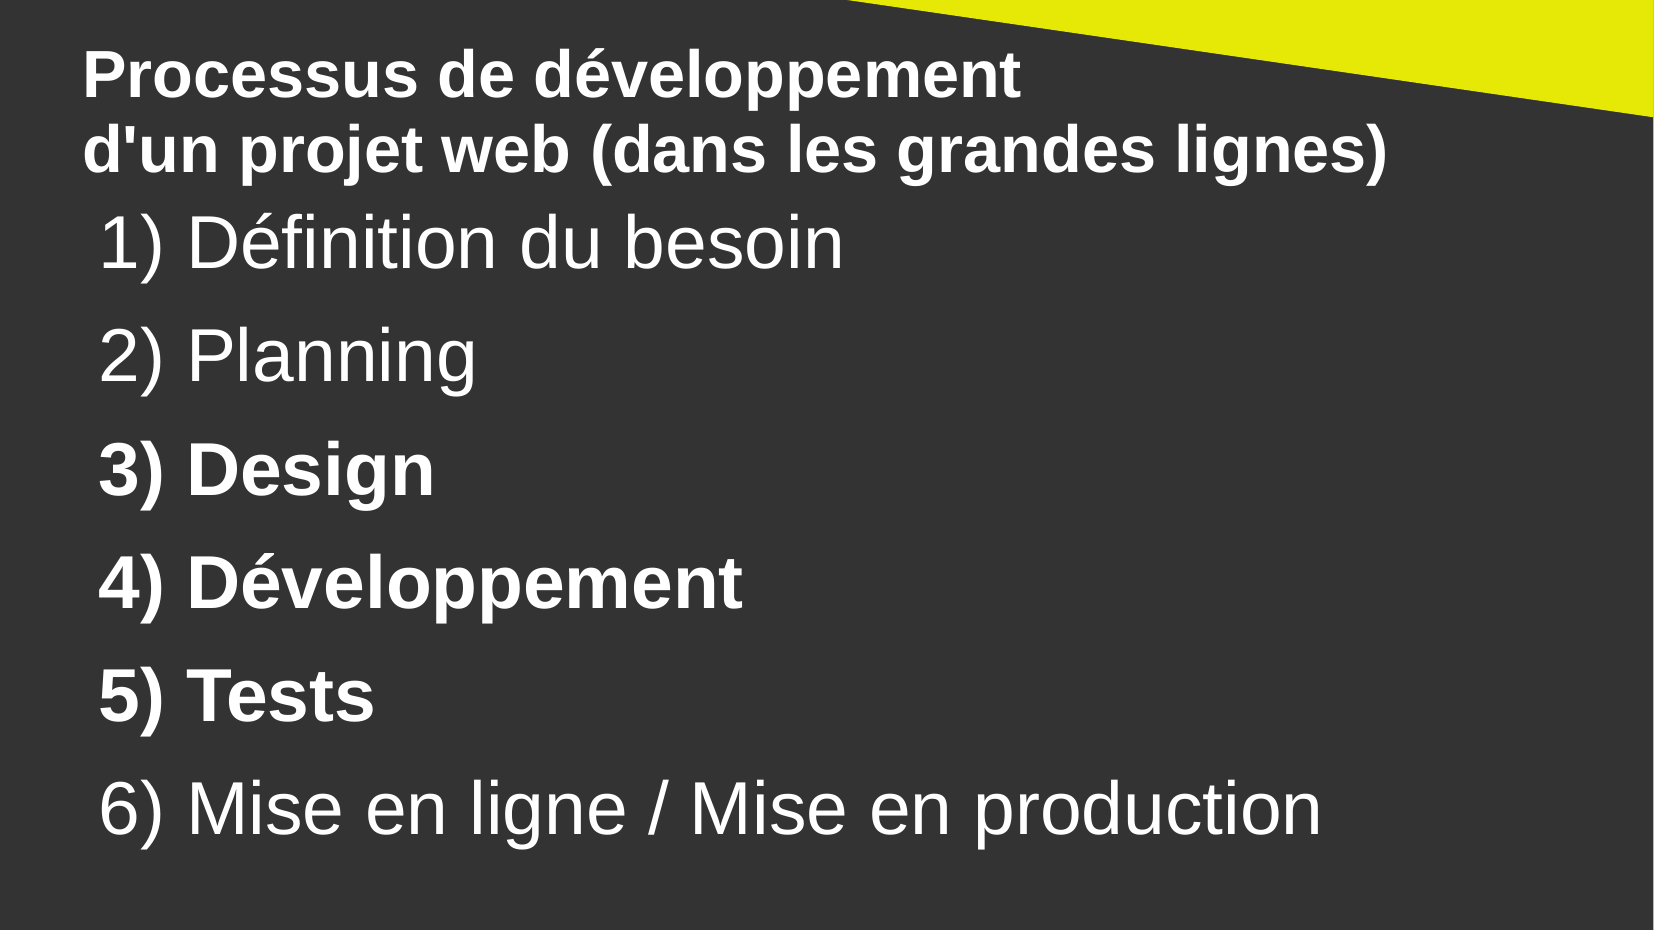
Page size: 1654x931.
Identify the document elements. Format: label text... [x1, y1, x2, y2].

text_box [847, 0, 1654, 118]
list Définition du besoin Planning Design Développement Tests Mise en ligne / Mise en production [80, 200, 1620, 869]
title Processus de développement d'un projet web (dans les grandes lignes) [82, 37, 1571, 187]
